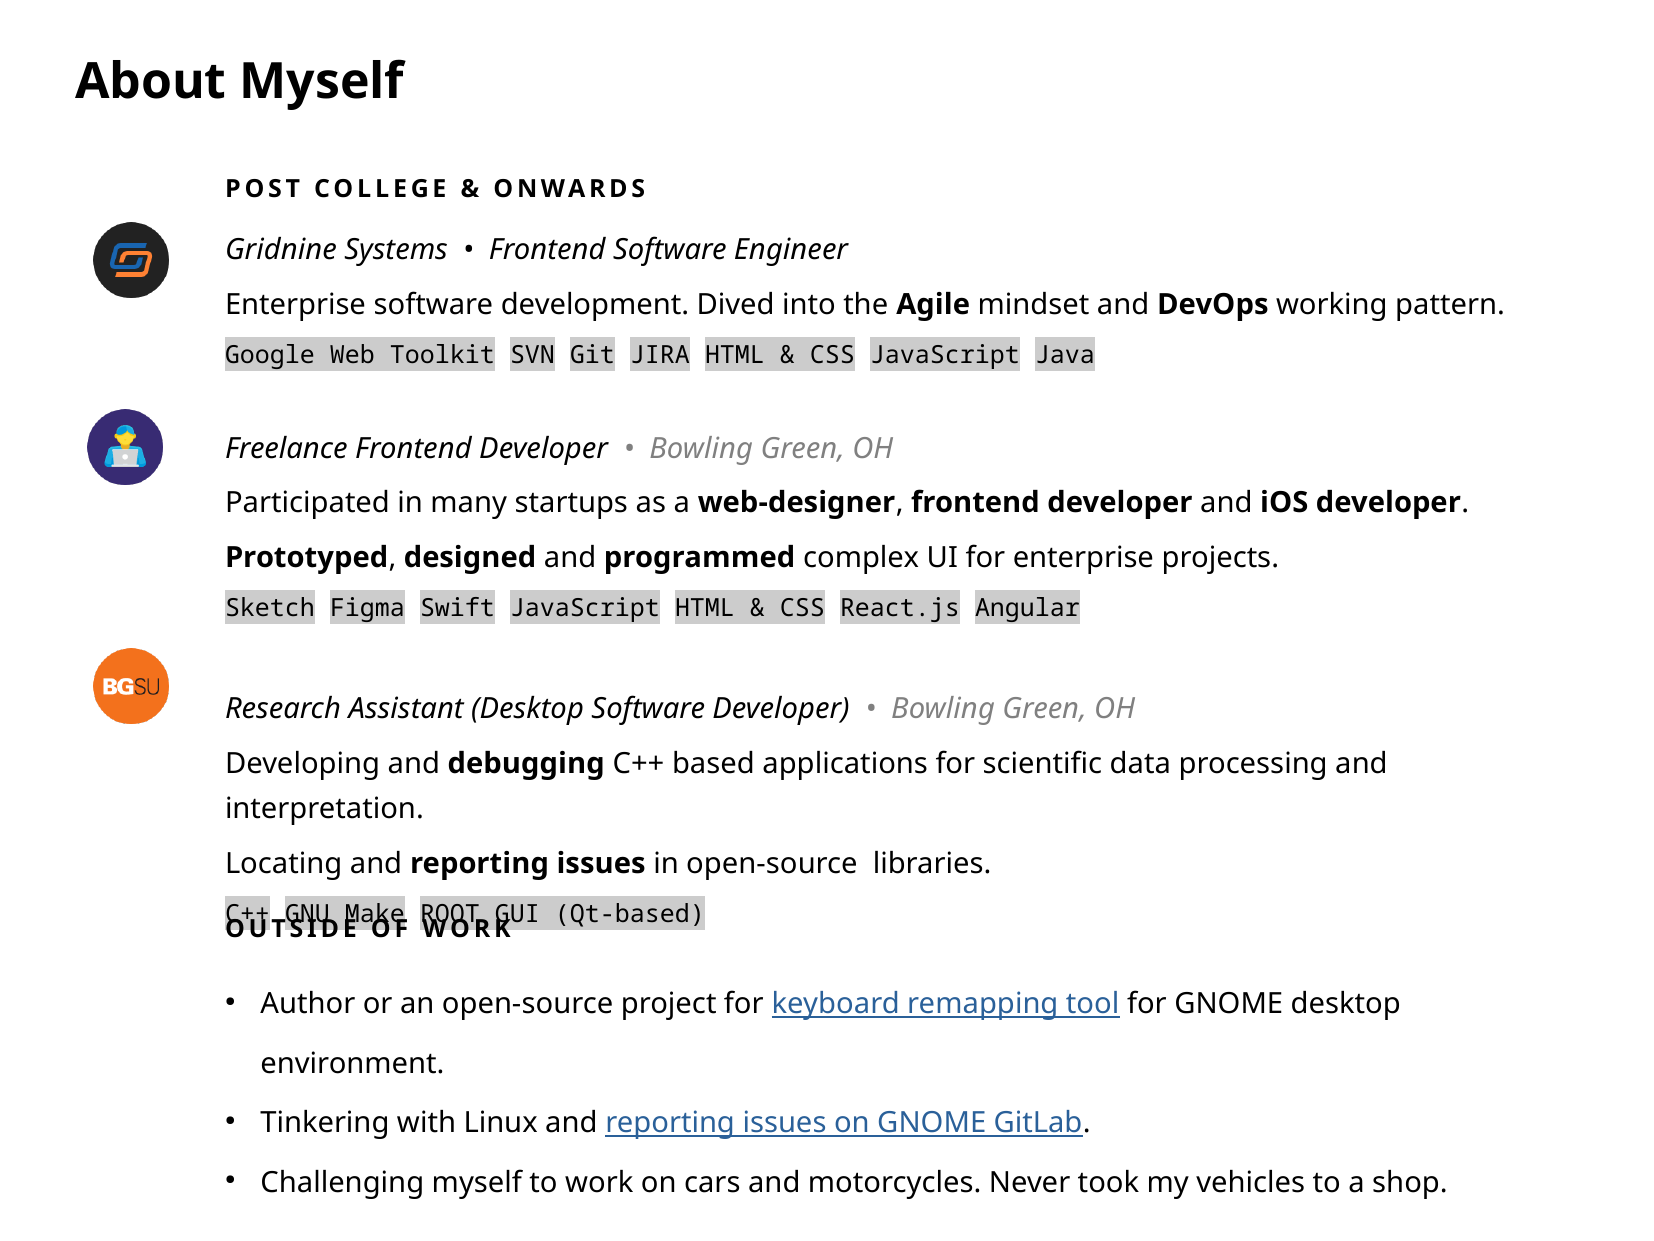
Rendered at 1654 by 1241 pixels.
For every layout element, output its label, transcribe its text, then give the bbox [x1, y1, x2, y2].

text_box OUTSIDE OF WORK Author or an open-source project for keyboard remapping tool for GNOME desktop environment. Tinkering with Linux and reporting issues on GNOME GitLab. Challenging myself to work on cars and motorcycles. Never took my vehicles to a shop. [225, 905, 1576, 1113]
picture [93, 648, 169, 724]
picture [87, 409, 163, 485]
picture [93, 222, 169, 298]
text_box POST COLLEGE & ONWARDS Gridnine Systems • Frontend Software Engineer Enterprise software development. Dived into the Agile mindset and DevOps working pattern. Google Web Toolkit SVN Git JIRA HTML & CSS JavaScript Java Freelance Frontend Developer • Bowling Green, OH Participated in many startups as a web-designer, frontend developer and iOS developer. Prototyped, designed and programmed complex UI for enterprise projects. Sketch Figma Swift JavaScript HTML & CSS React.js Angular Research Assistant (Desktop Software Developer) • Bowling Green, OH Developing and debugging C++ based applications for scientific data processing and interpretation. Locating and reporting issues in open-source libraries. C++ GNU Make ROOT GUI (Qt-based) [225, 165, 1576, 822]
text_box About Myself [75, 45, 1576, 120]
